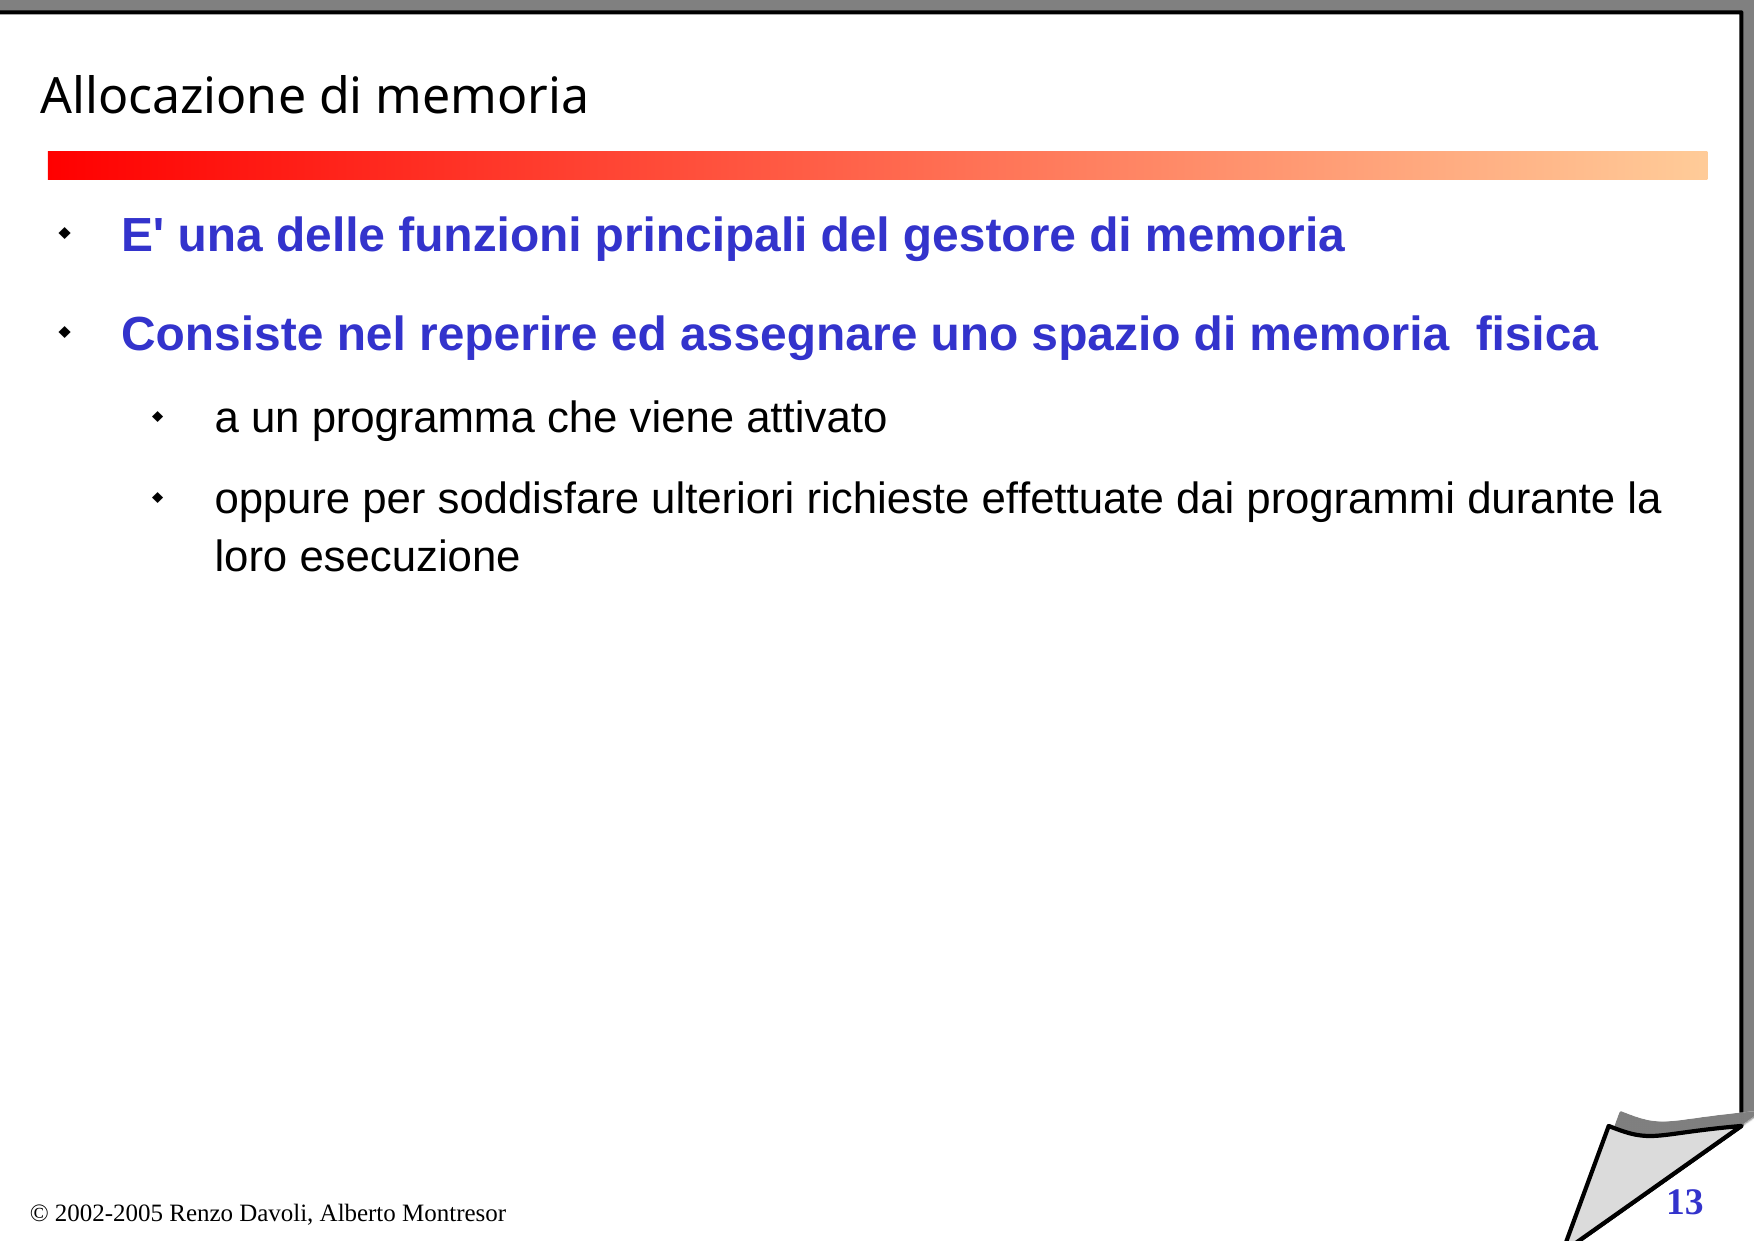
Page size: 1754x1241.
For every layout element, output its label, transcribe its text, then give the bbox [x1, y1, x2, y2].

list E' una delle funzioni principali del gestore di memoria Consiste nel reperire ed assegnare uno spazio di memoria fisica a un programma che viene attivato oppure per soddisfare ulteriori richieste effettuate dai programmi durante la loro esecuzione [58, 206, 1696, 815]
title Allocazione di memoria [40, 49, 1714, 144]
